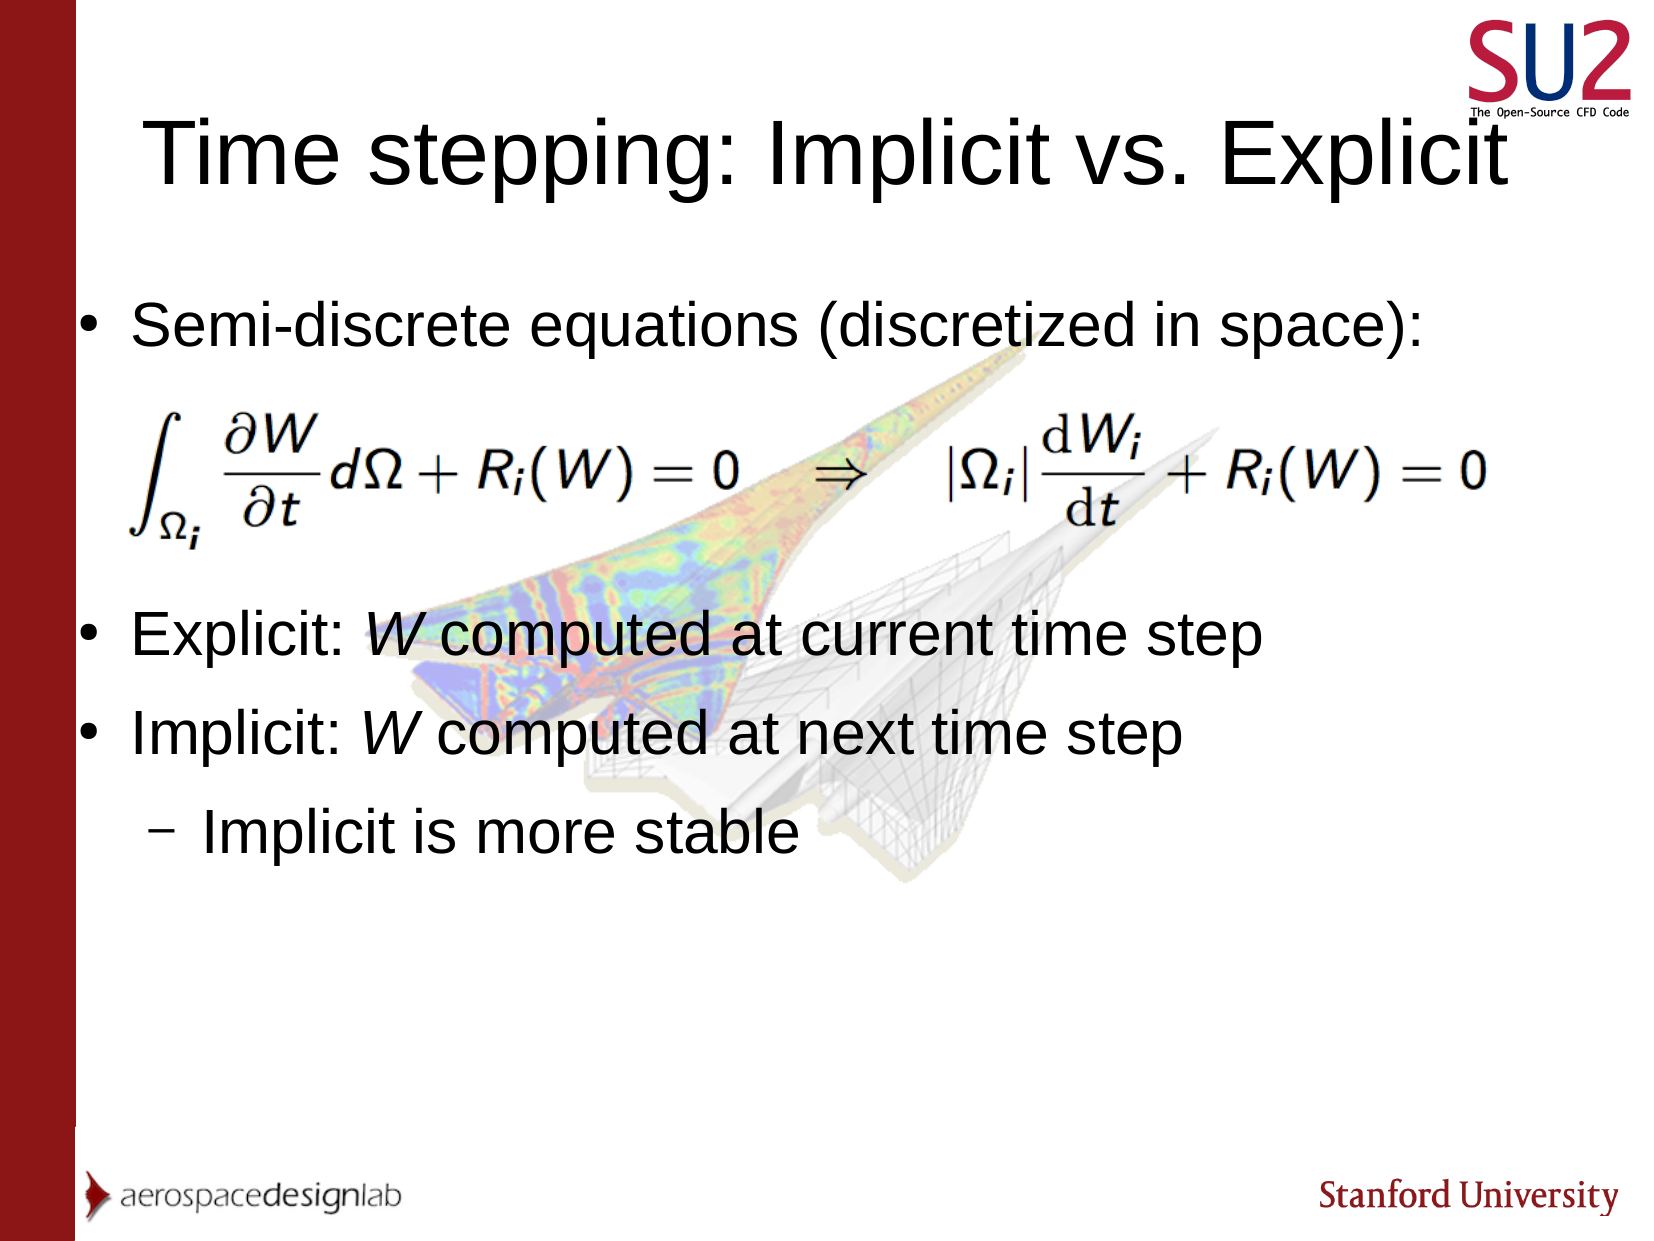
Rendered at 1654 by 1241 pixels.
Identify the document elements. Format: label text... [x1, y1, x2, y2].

title Time stepping: Implicit vs. Explicit [82, 49, 1571, 257]
picture [120, 401, 1490, 556]
list Semi-discrete equations (discretized in space): Explicit: W computed at current time step Implicit: W computed at next time step Implicit is more stable [60, 290, 1571, 1241]
picture [1466, 17, 1635, 120]
